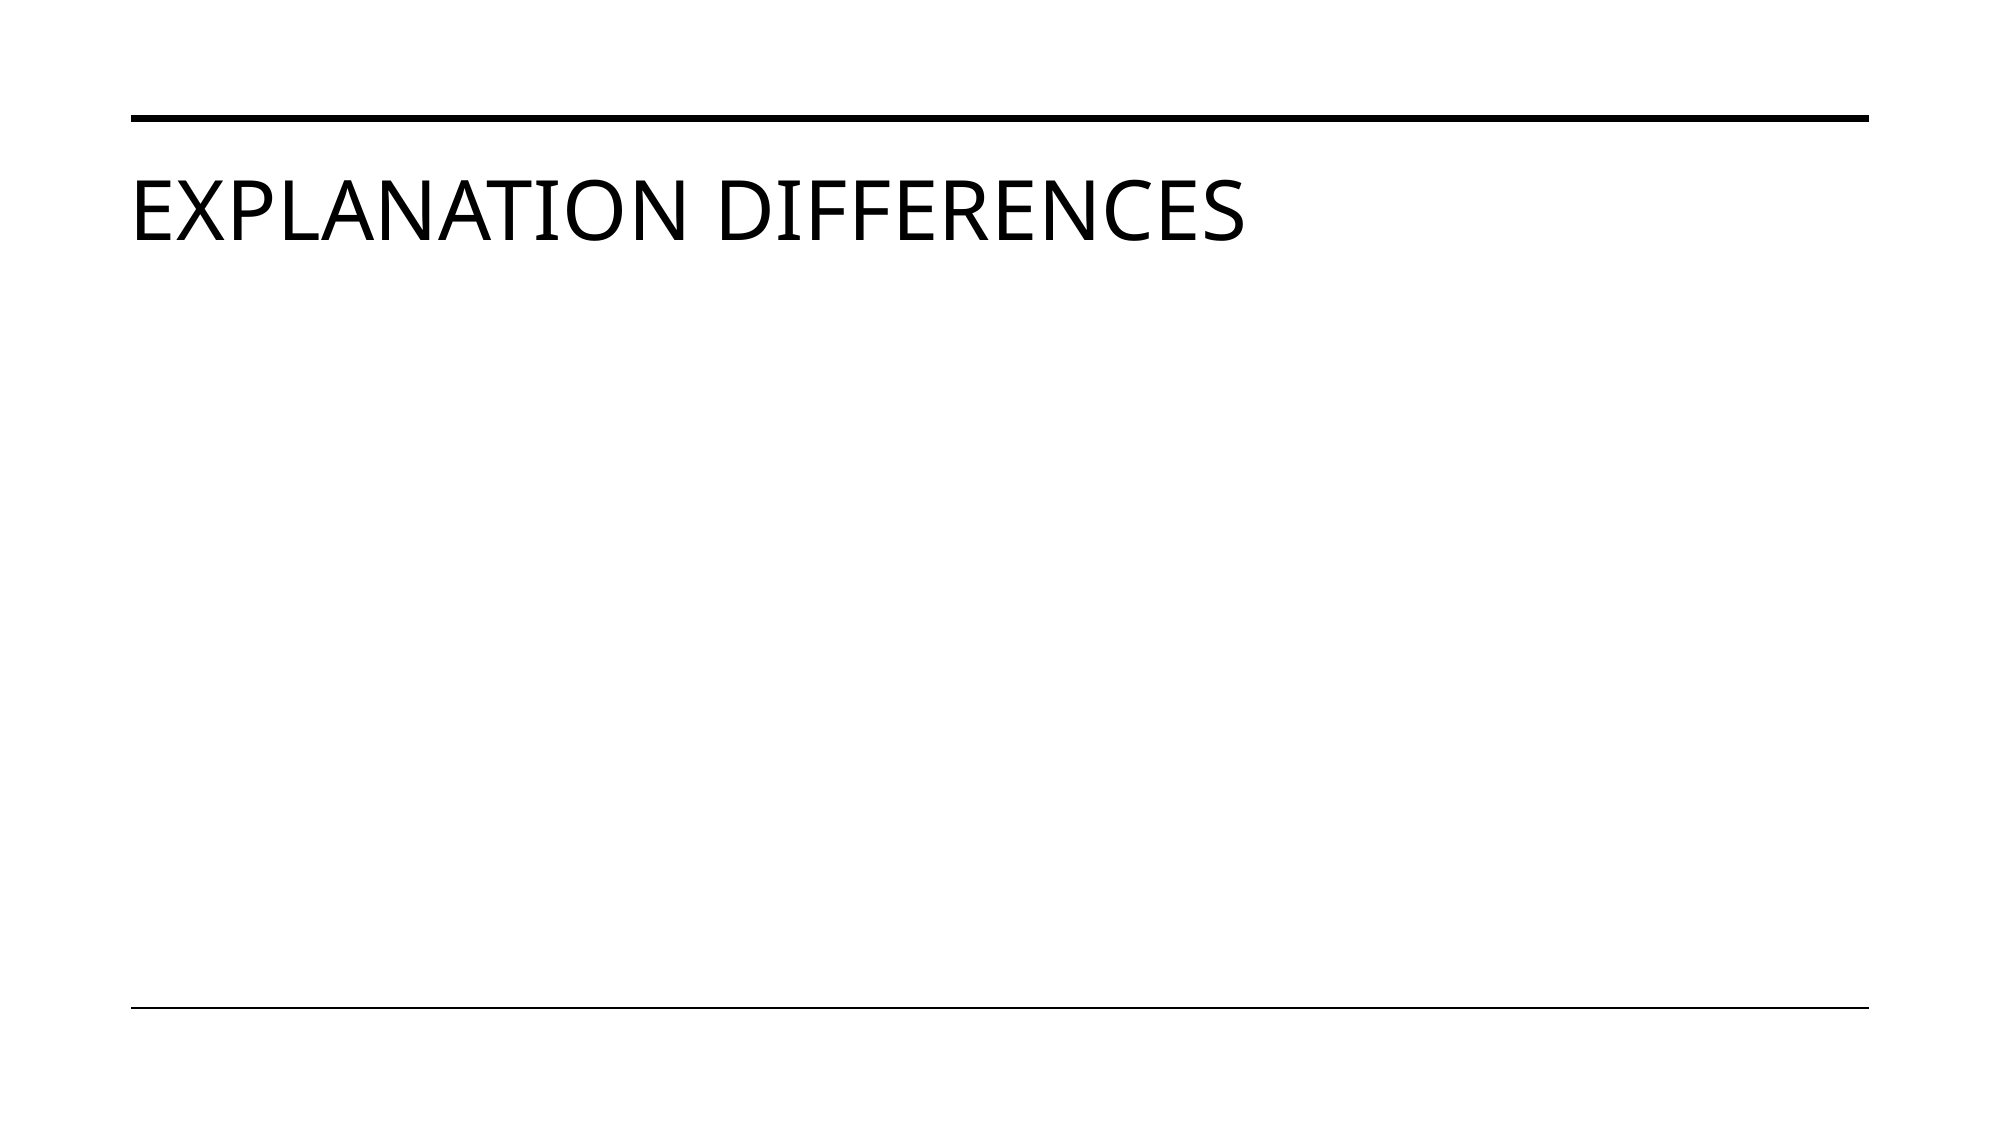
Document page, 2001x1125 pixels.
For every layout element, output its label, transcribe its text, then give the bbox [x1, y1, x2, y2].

title Explanation differences [114, 149, 1869, 365]
